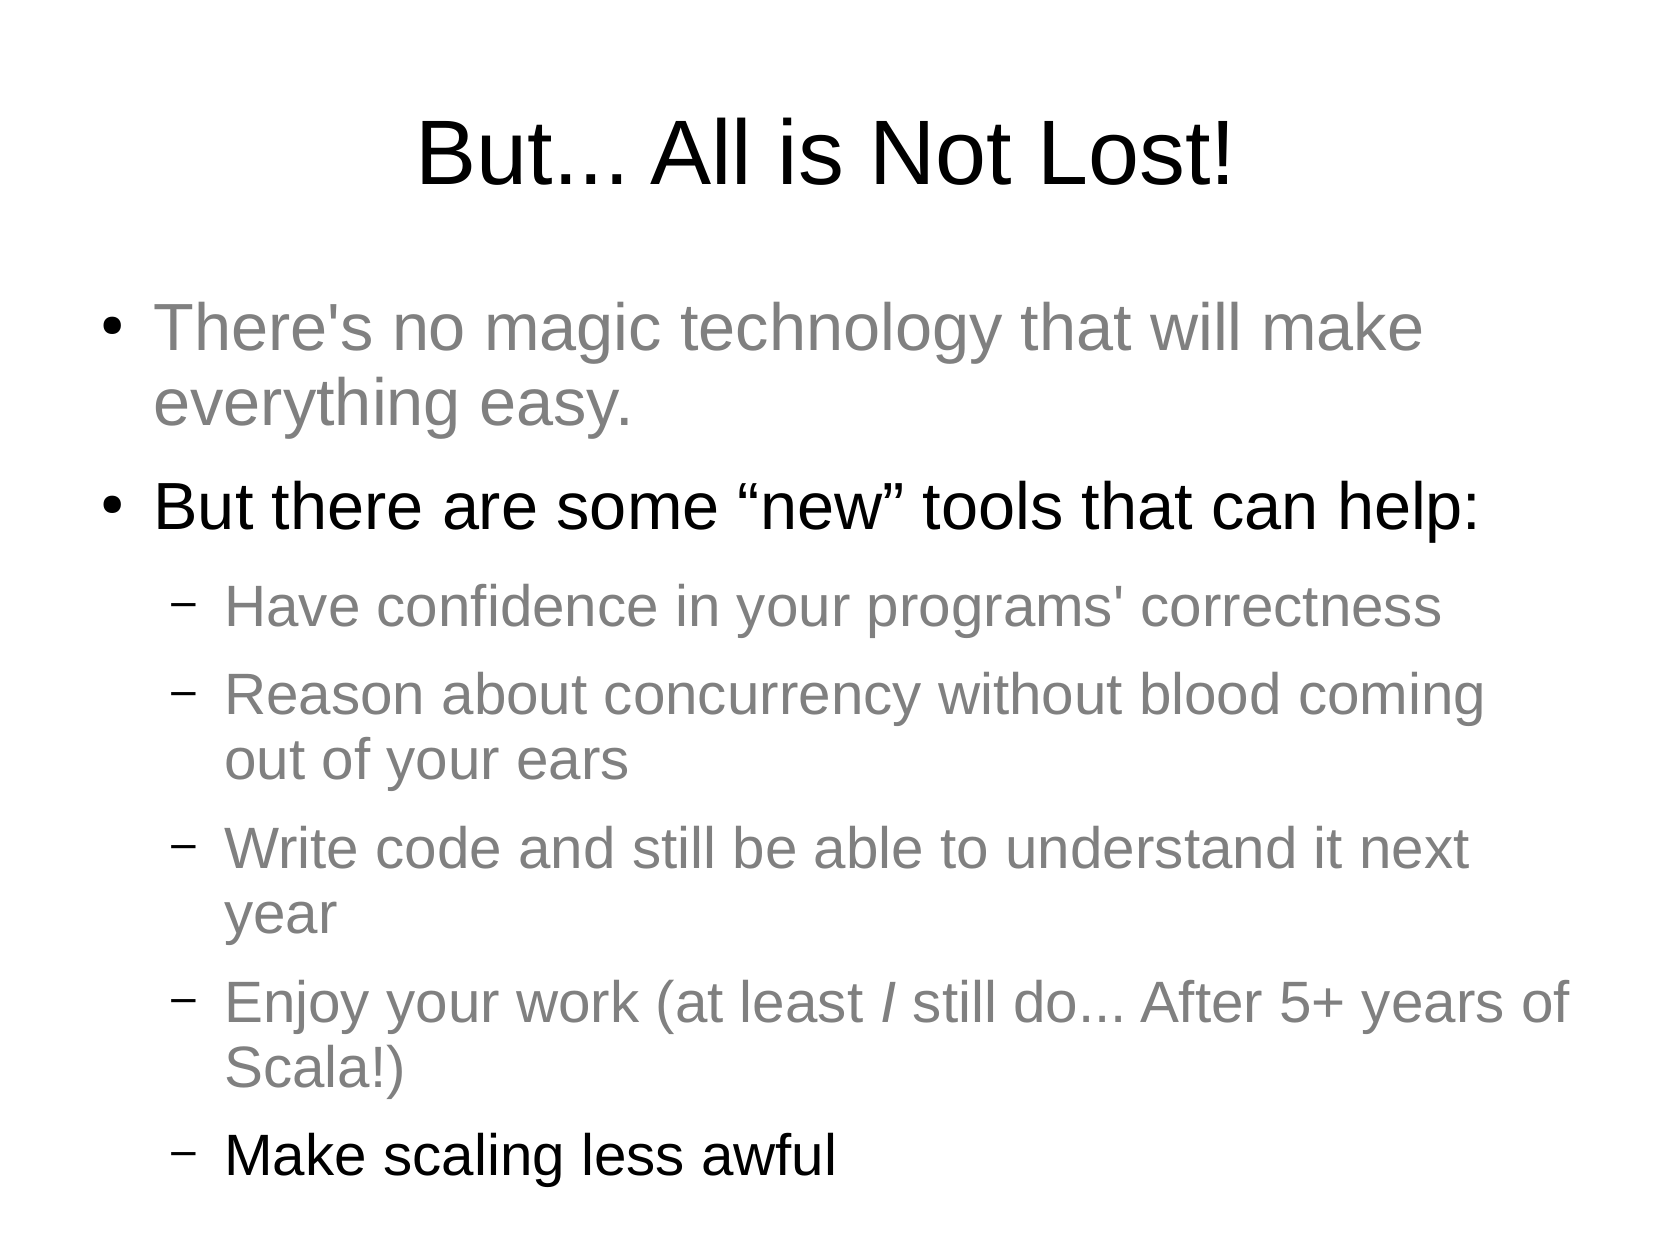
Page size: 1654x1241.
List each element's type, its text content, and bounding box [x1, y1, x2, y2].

list There's no magic technology that will make everything easy. But there are some “new” tools that can help: Have confidence in your programs' correctness Reason about concurrency without blood coming out of your ears Write code and still be able to understand it next year Enjoy your work (at least I still do... After 5+ years of Scala!) Make scaling less awful [82, 290, 1571, 1201]
title But... All is Not Lost! [82, 49, 1571, 257]
